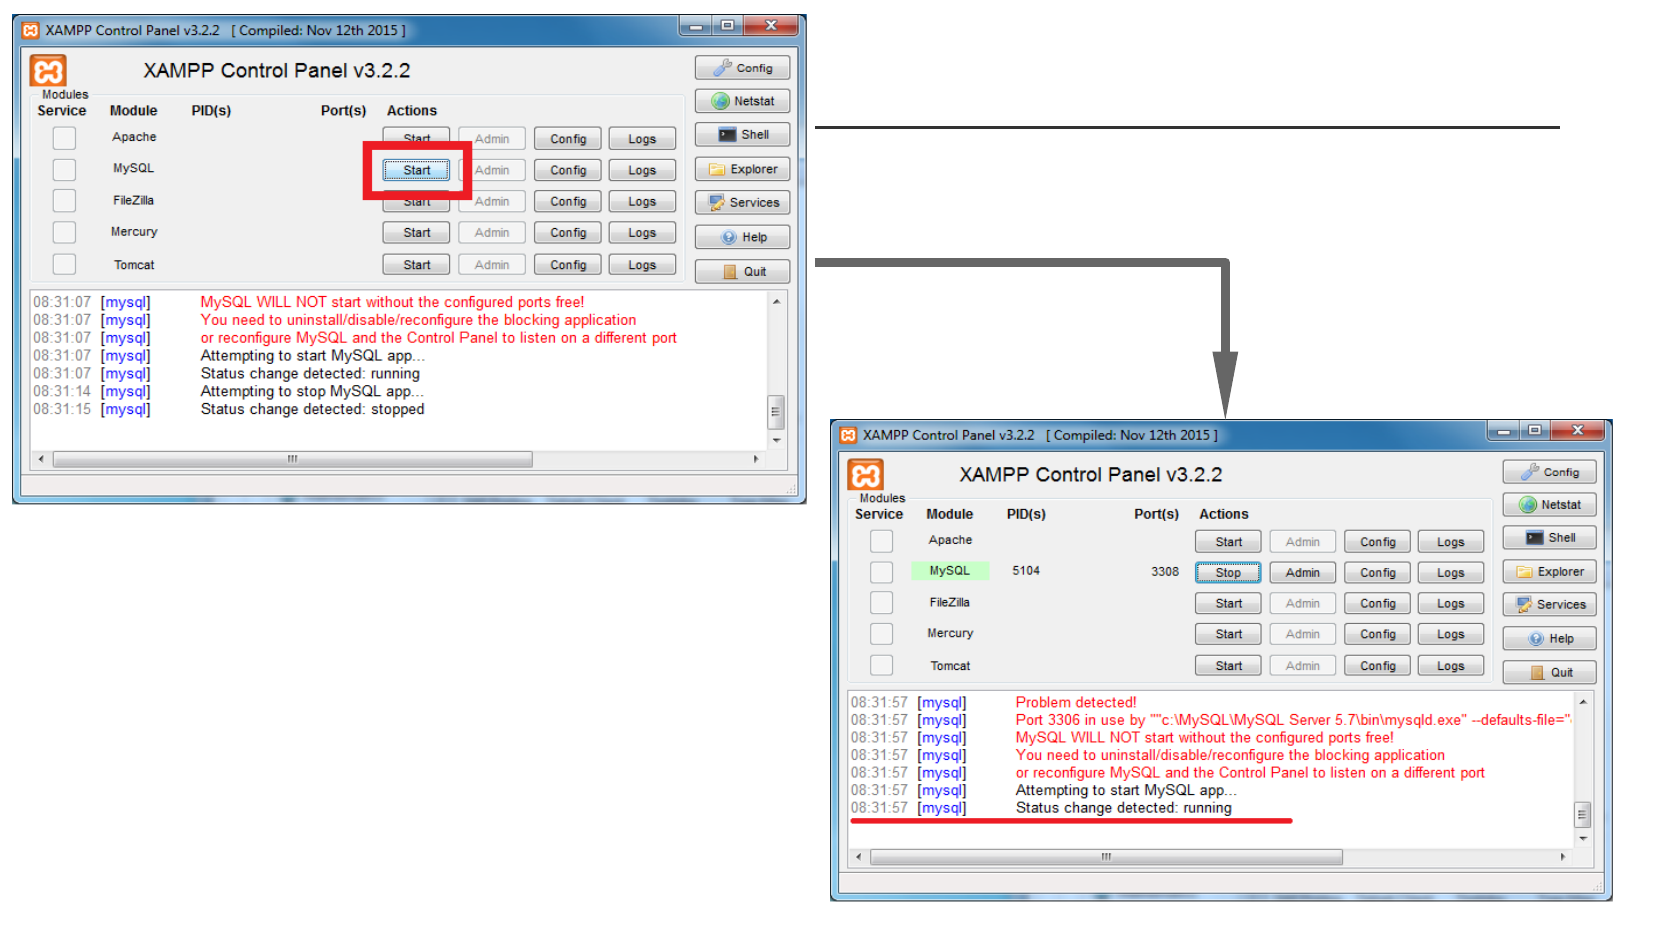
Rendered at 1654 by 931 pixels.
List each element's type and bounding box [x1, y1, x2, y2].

picture [830, 419, 1621, 907]
picture [12, 14, 815, 511]
